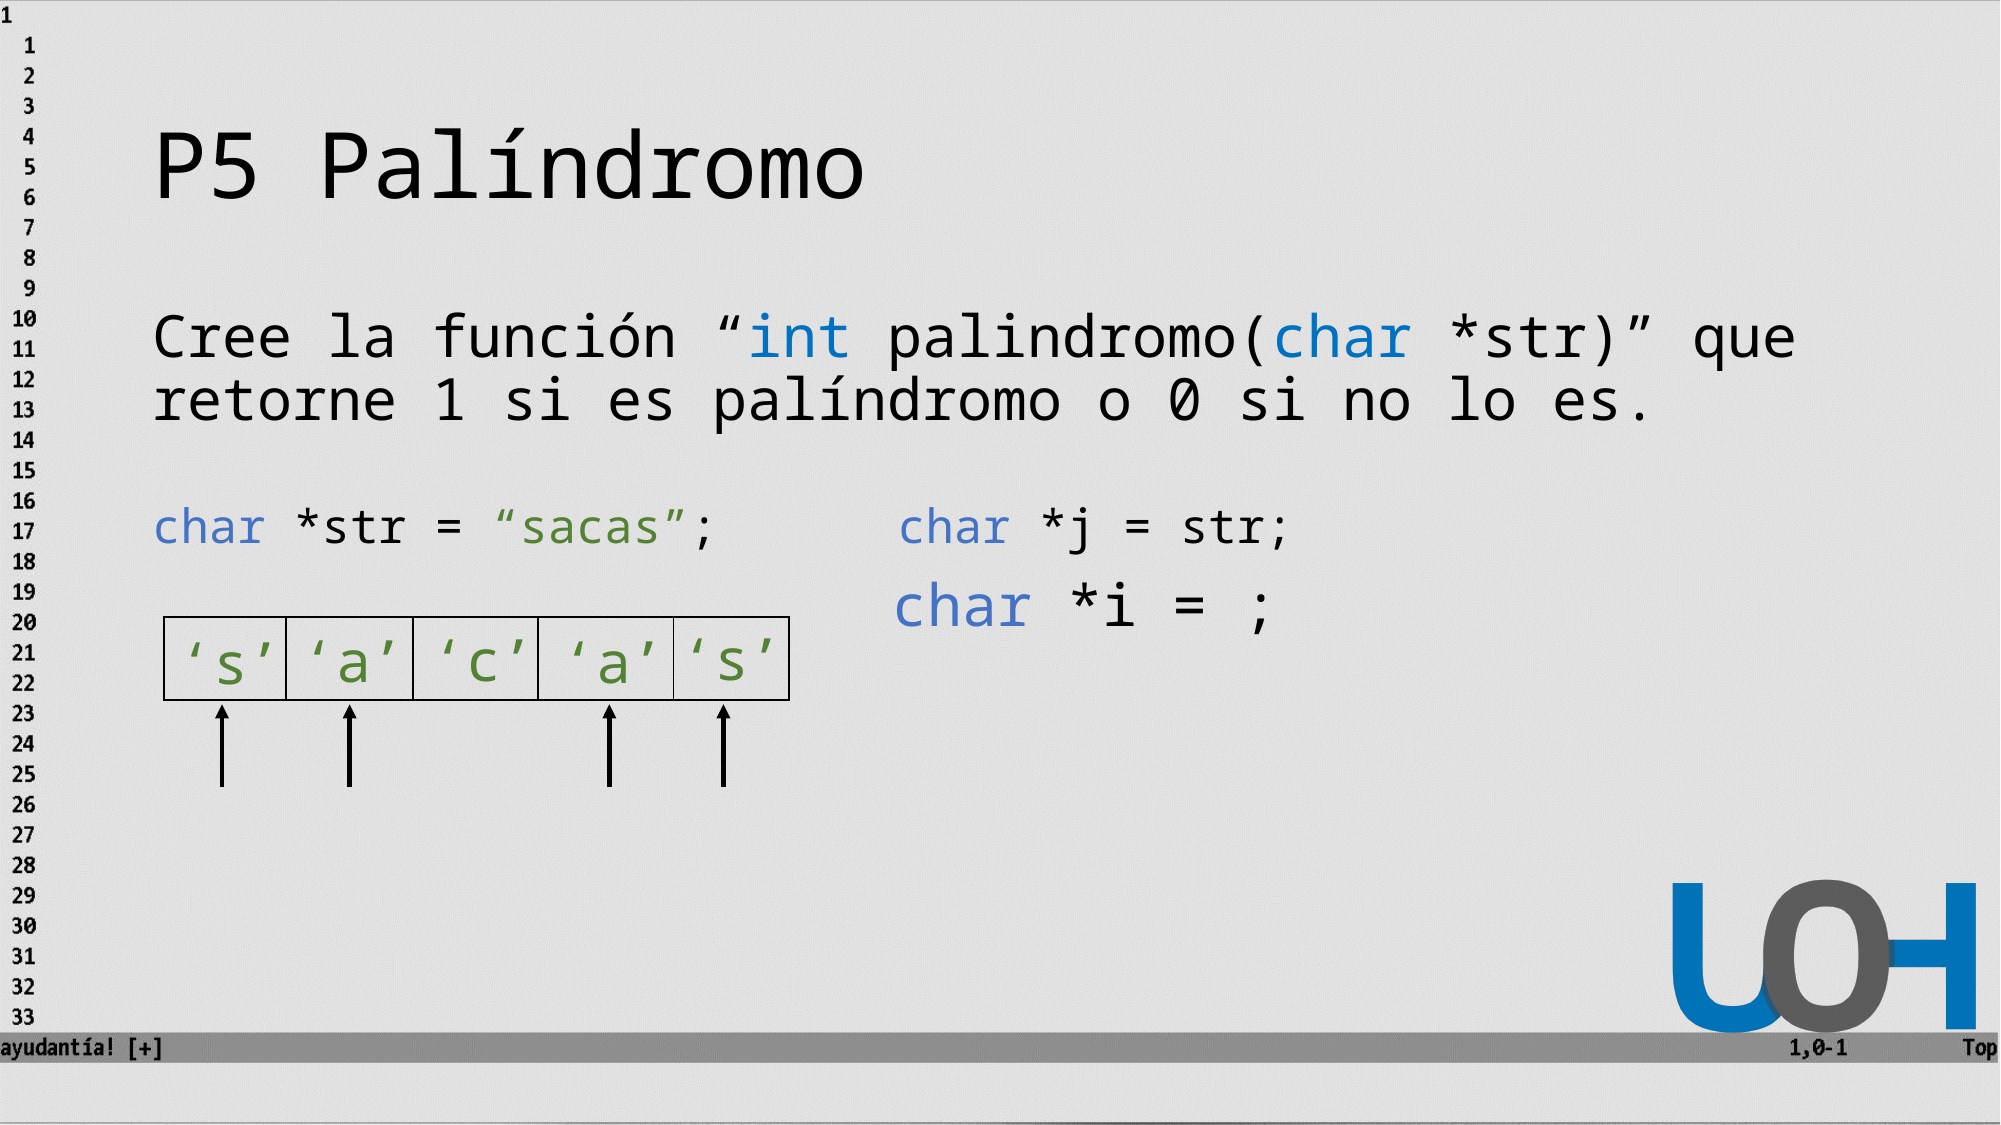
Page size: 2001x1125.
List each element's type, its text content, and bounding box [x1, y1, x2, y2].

text_box ‘s’ [665, 614, 826, 700]
title P5 Palíndromo [137, 59, 1863, 278]
text_box char *i = ; [877, 569, 1737, 668]
list Cree la función “int palindromo(char *str)” que retorne 1 si es palíndromo o 0 si no lo es. [137, 299, 1863, 449]
text_box ‘c’ [416, 615, 563, 701]
text_box char *str = “sacas”; [137, 495, 812, 595]
text_box ‘a’ [286, 616, 451, 702]
text_box ‘s’ [163, 618, 338, 704]
text_box char *j = str; [882, 495, 1393, 569]
picture [0, 0, 2001, 1125]
text_box ‘a’ [546, 617, 713, 703]
